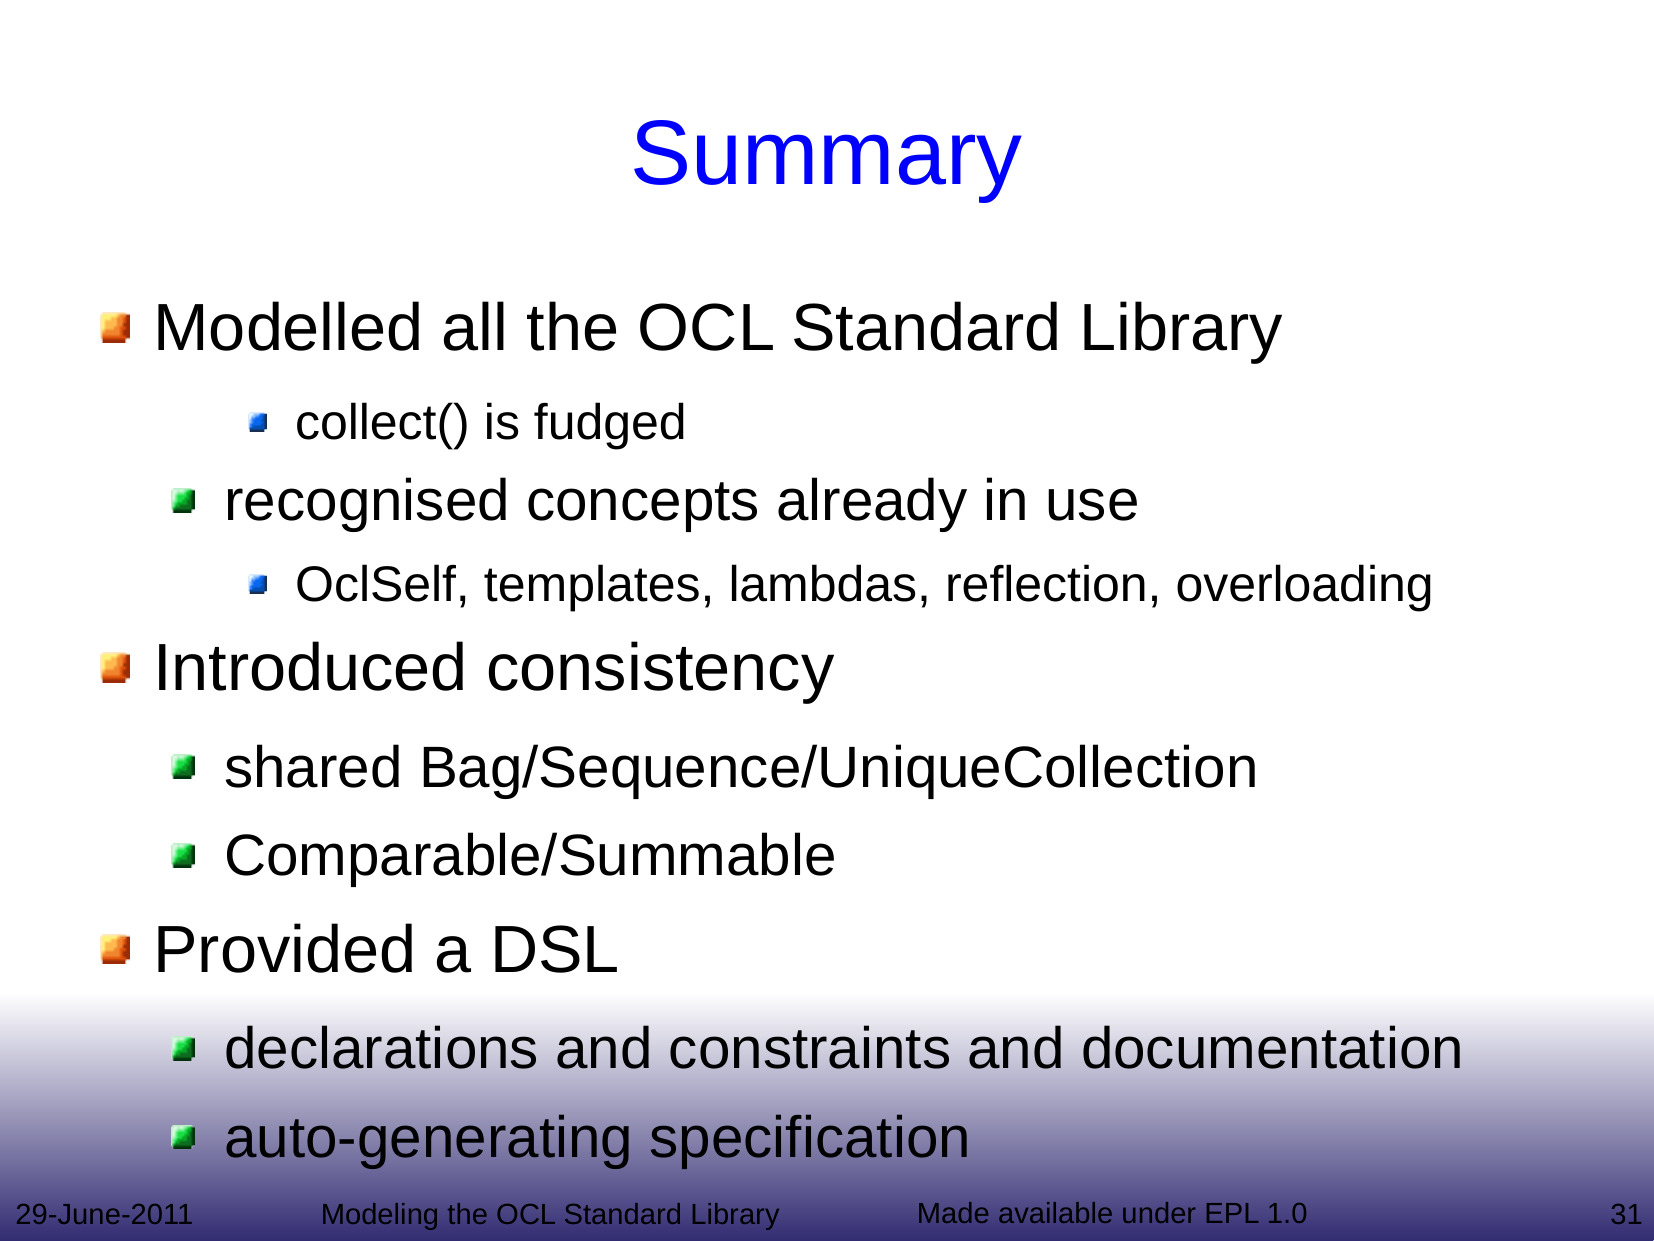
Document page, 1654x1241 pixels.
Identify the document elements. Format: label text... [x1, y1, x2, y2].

list Modelled all the OCL Standard Library collect() is fudged recognised concepts already in use OclSelf, templates, lambdas, reflection, overloading Introduced consistency shared Bag/Sequence/UniqueCollection Comparable/Summable Provided a DSL declarations and constraints and documentation auto-generating specification [82, 290, 1571, 1169]
title Summary [82, 49, 1571, 257]
